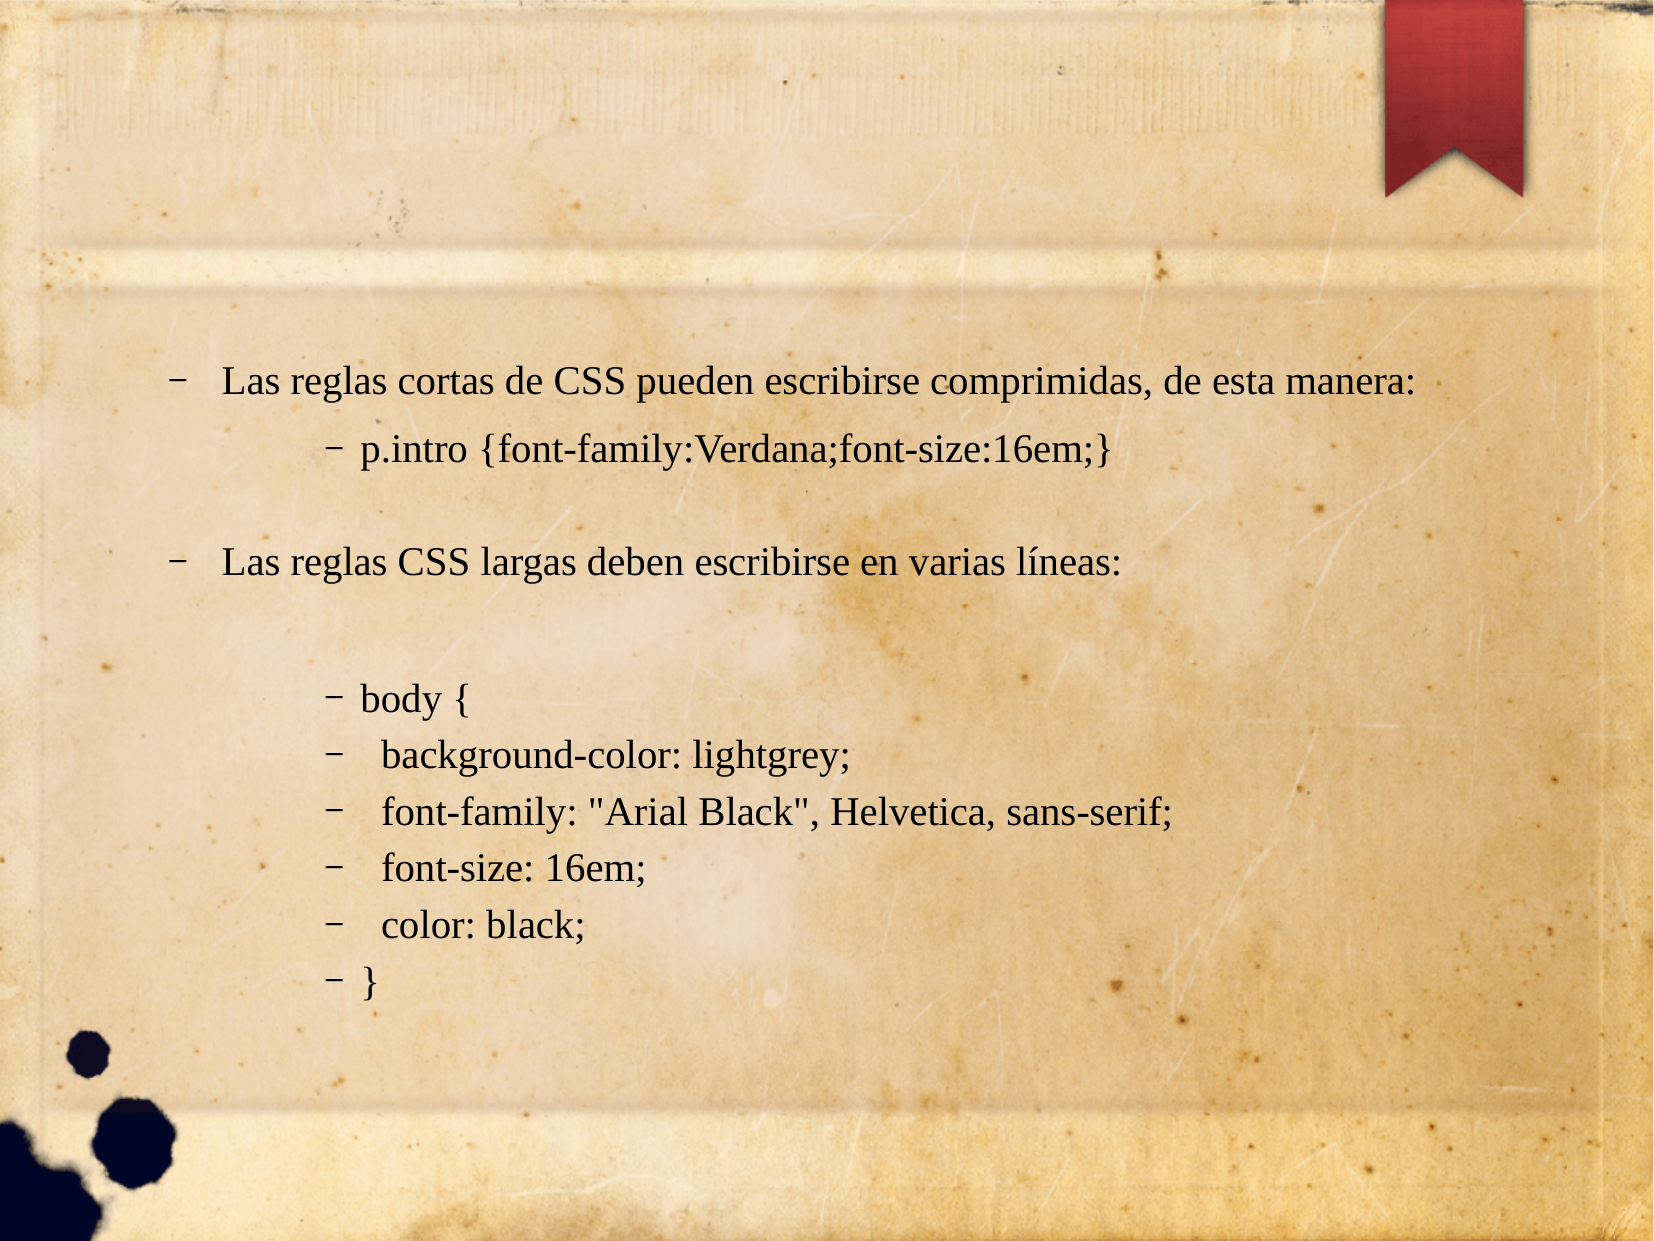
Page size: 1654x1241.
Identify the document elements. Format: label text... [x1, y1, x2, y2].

picture [0, 0, 1654, 1241]
list Las reglas cortas de CSS pueden escribirse comprimidas, de esta manera: p.intro {font-family:Verdana;font-size:16em;} Las reglas CSS largas deben escribirse en varias líneas: body { background-color: lightgrey; font-family: "Arial Black", Helvetica, sans-serif; font-size: 16em; color: black; } [82, 290, 1538, 1010]
